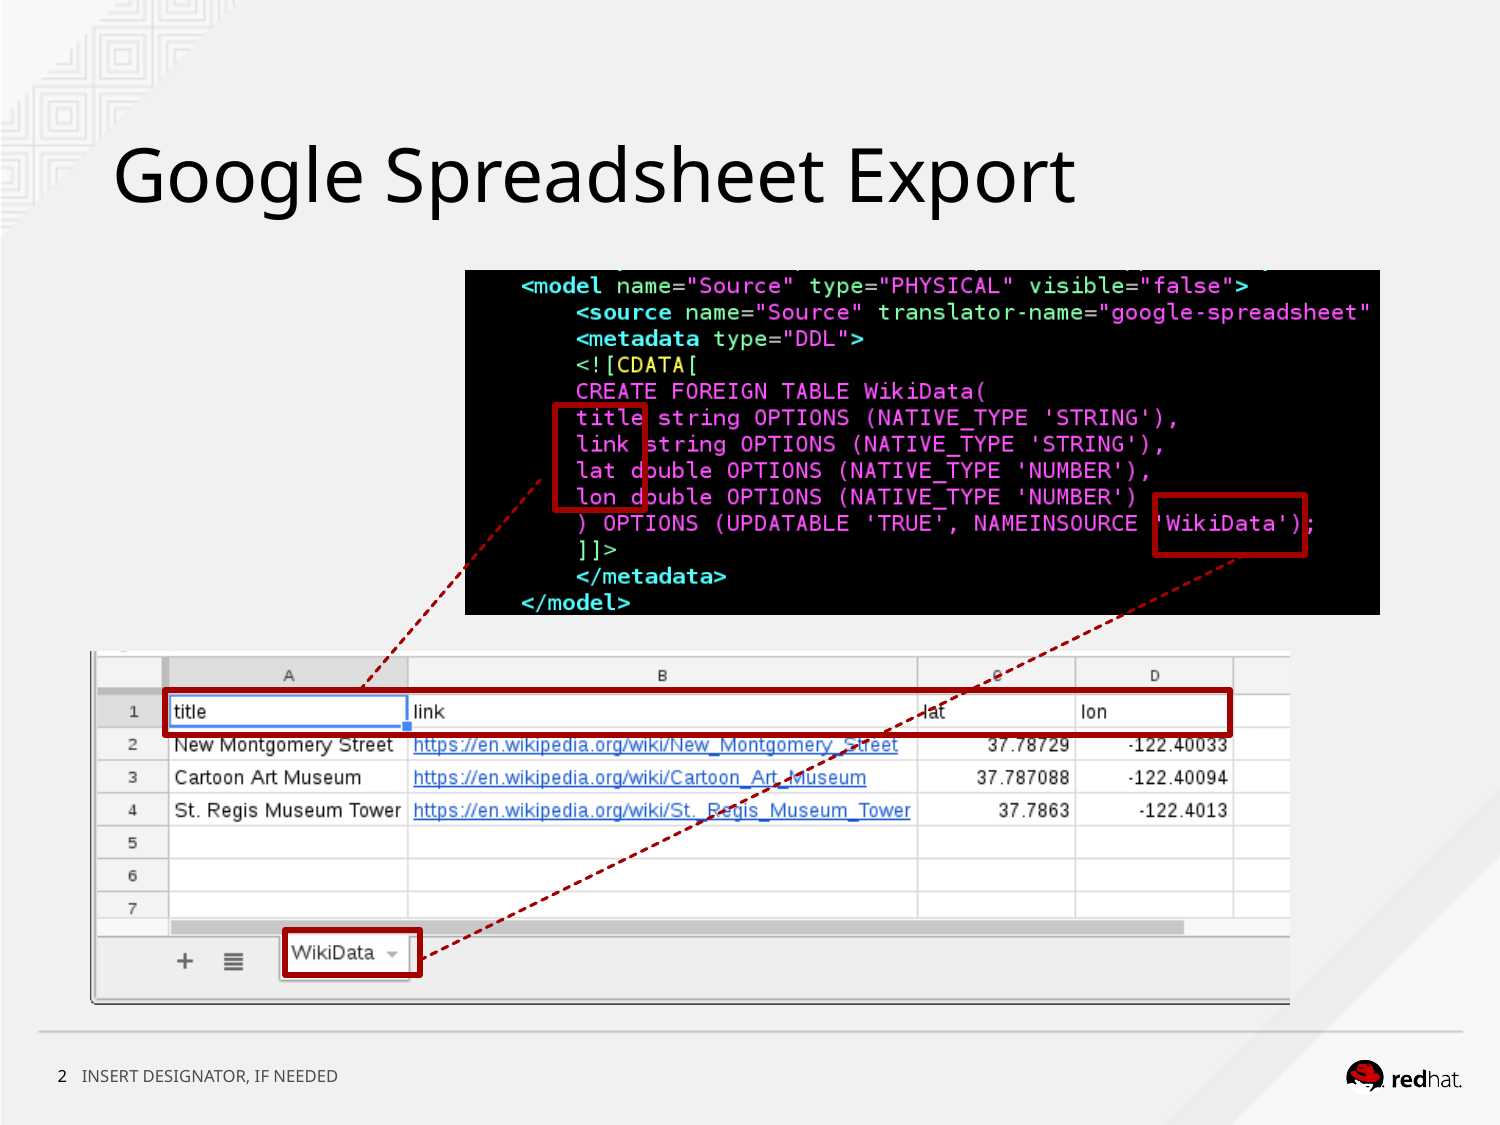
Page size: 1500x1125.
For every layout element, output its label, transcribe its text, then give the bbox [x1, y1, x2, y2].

picture [0, 0, 1500, 1125]
title Google Spreadsheet Export [112, 0, 1388, 225]
